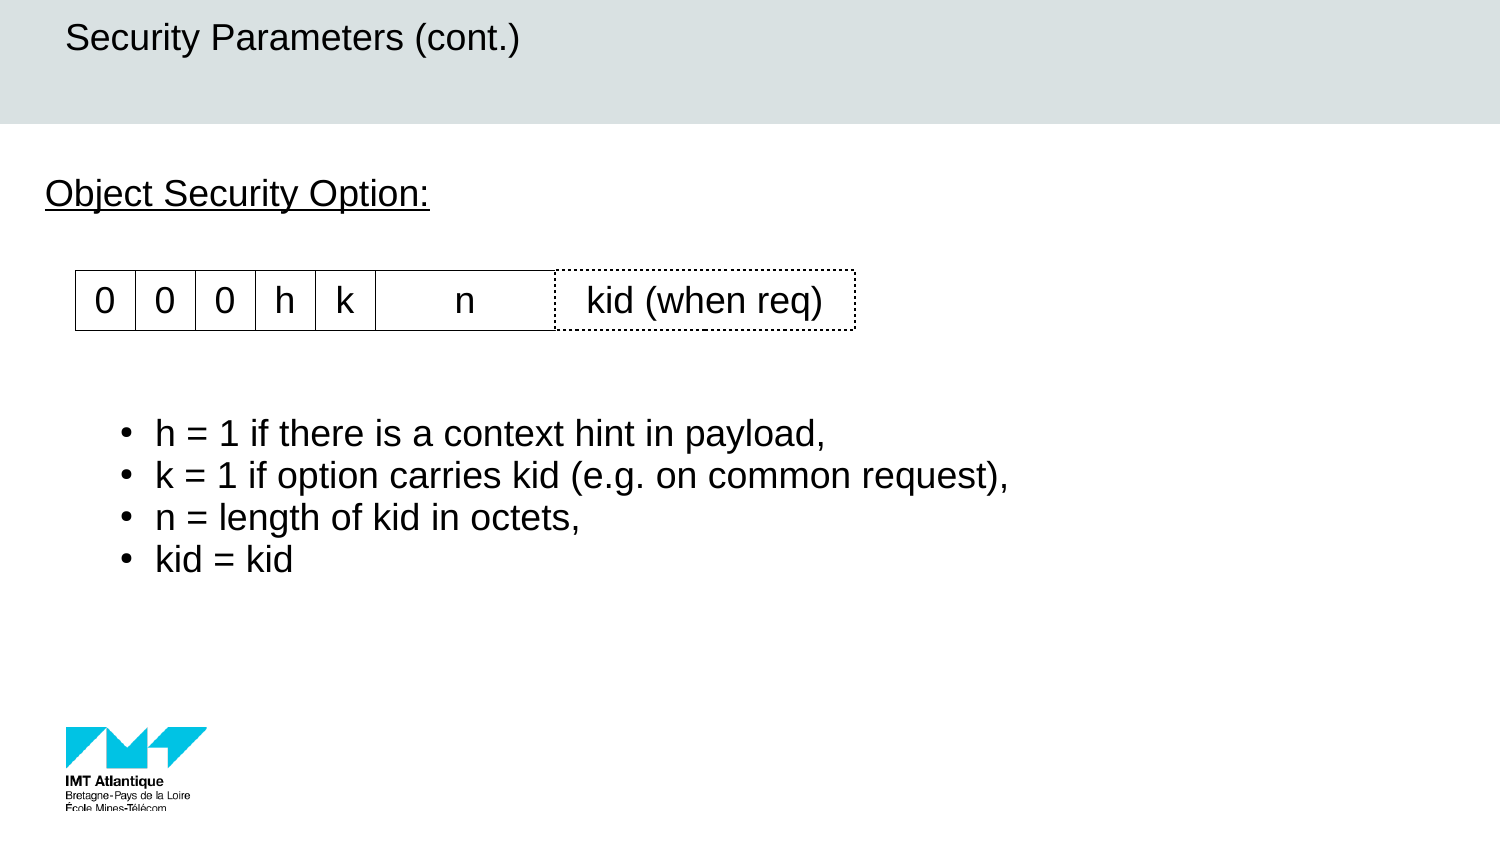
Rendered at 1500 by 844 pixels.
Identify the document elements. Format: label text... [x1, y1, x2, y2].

text_box 0 [135, 270, 195, 331]
text_box 0 [75, 270, 135, 331]
text_box n [375, 270, 555, 331]
text_box kid (when req) [555, 270, 856, 331]
text_box Object Security Option: [30, 165, 556, 222]
text_box h = 1 if there is a context hint in payload, k = 1 if option carries kid (e.g. on common request), n = length of kid in octets, kid = kid [105, 405, 1351, 588]
title Security Parameters (cont.) [64, 0, 1252, 74]
text_box 0 [195, 270, 255, 331]
text_box h [255, 270, 315, 331]
text_box k [315, 270, 375, 331]
